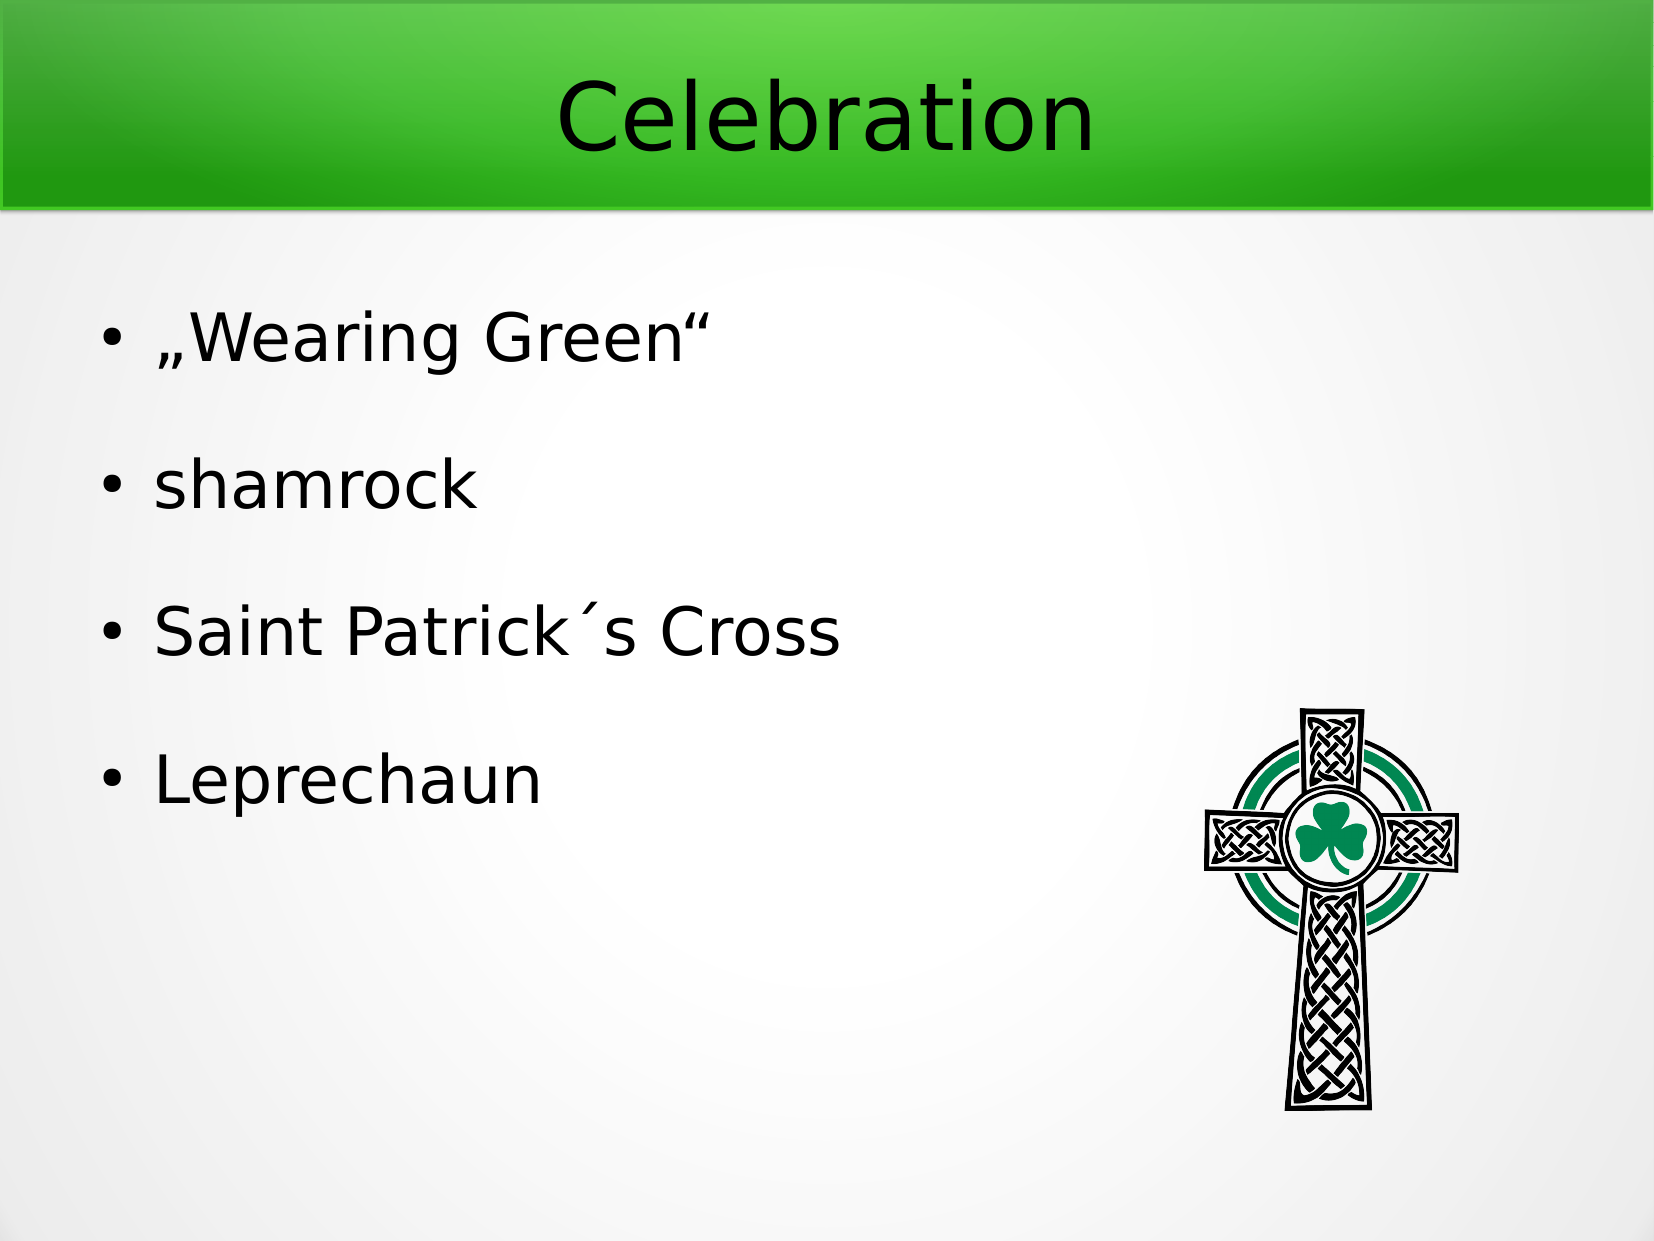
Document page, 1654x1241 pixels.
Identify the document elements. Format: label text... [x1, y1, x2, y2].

picture [1204, 708, 1459, 1111]
title Celebration [82, 47, 1571, 189]
list „Wearing Green“ shamrock Saint Patrick´s Cross Leprechaun [82, 299, 1571, 1019]
